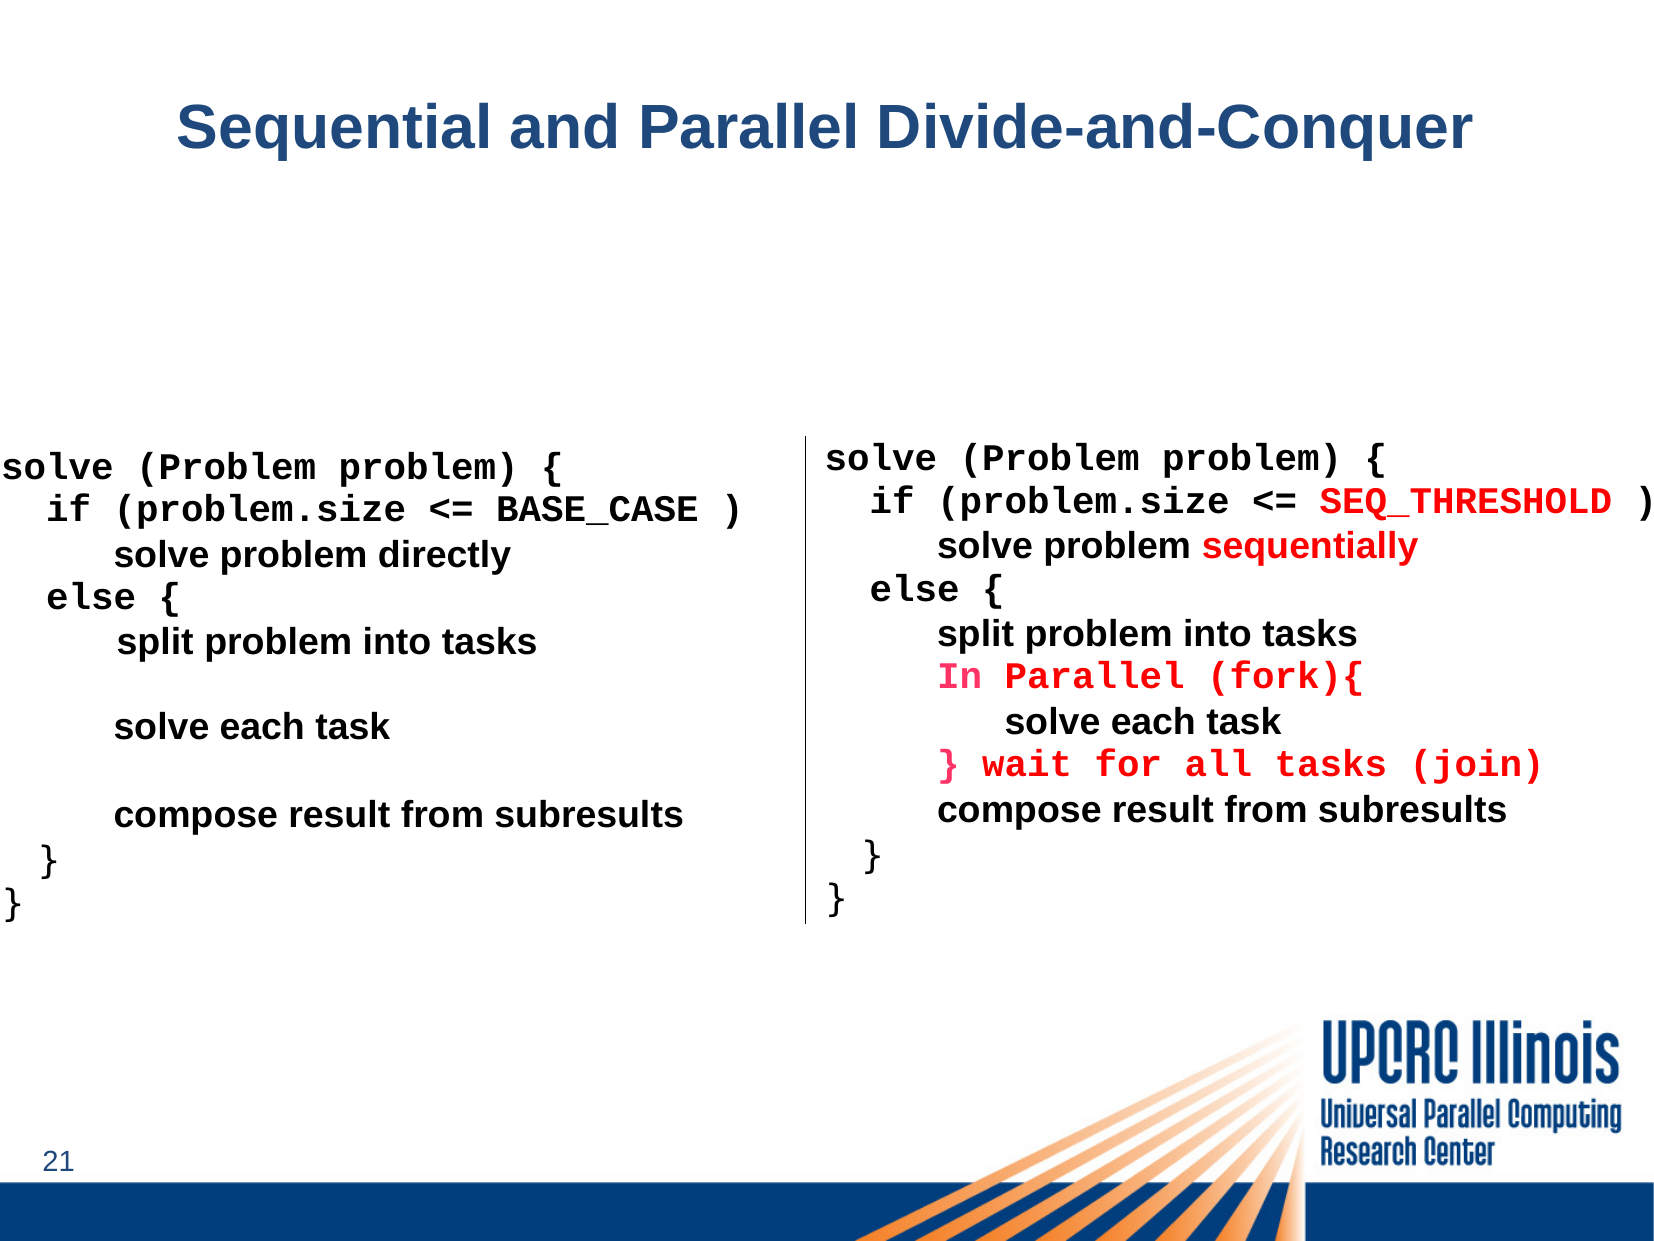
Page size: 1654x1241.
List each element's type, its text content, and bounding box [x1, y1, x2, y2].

text_box solve (Problem problem) { if (problem.size <= SEQ_THRESHOLD ) solve problem sequentially else { split problem into tasks In Parallel (fork){ solve each task } wait for all tasks (join) compose result from subresults } } [809, 432, 1654, 931]
text_box solve (Problem problem) { if (problem.size <= BASE_CASE ) solve problem directly else { split problem into tasks solve each task compose result from subresults } } [0, 440, 759, 937]
title Sequential and Parallel Divide-and-Conquer [82, 0, 1570, 259]
picture [0, 1005, 1654, 1241]
